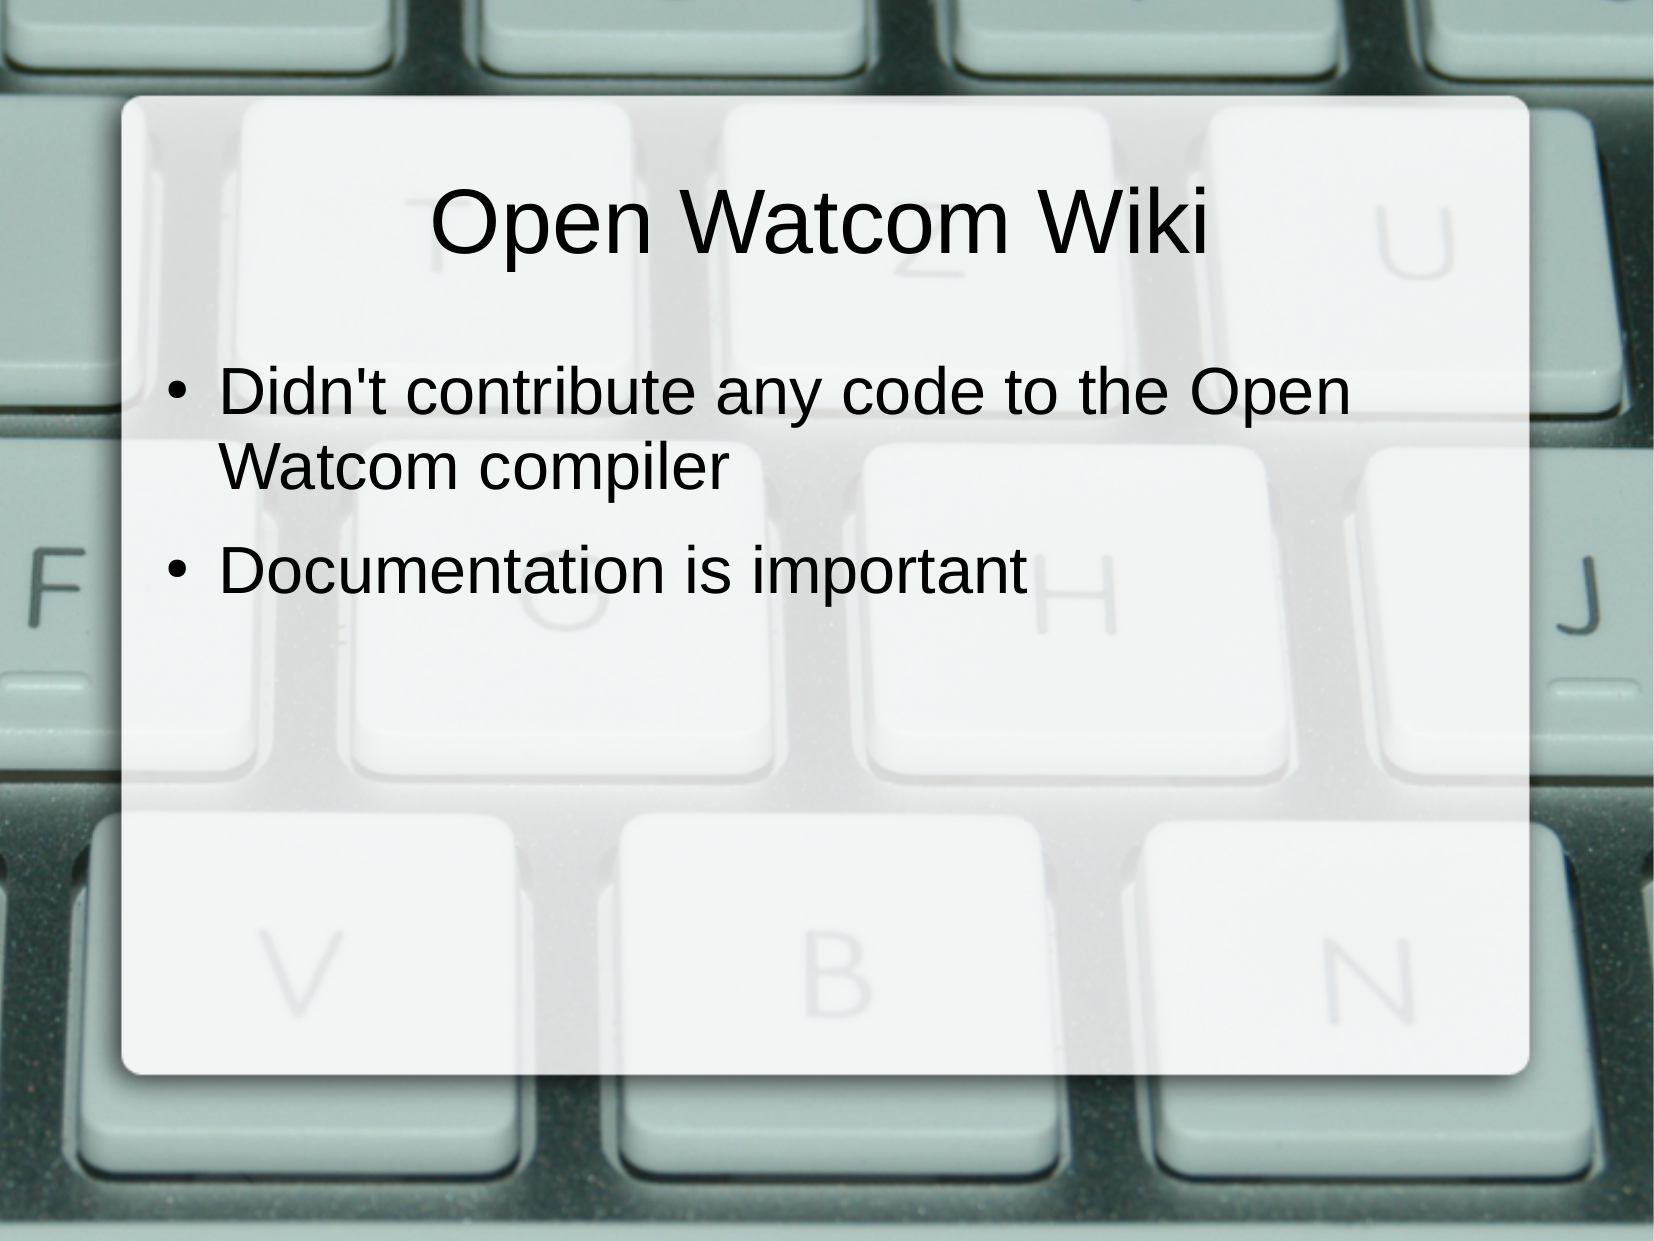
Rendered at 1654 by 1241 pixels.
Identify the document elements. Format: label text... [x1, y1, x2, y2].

picture [0, 0, 1654, 1241]
list Didn't contribute any code to the Open Watcom compiler Documentation is important [147, 354, 1506, 1064]
title Open Watcom Wiki [135, 117, 1506, 325]
